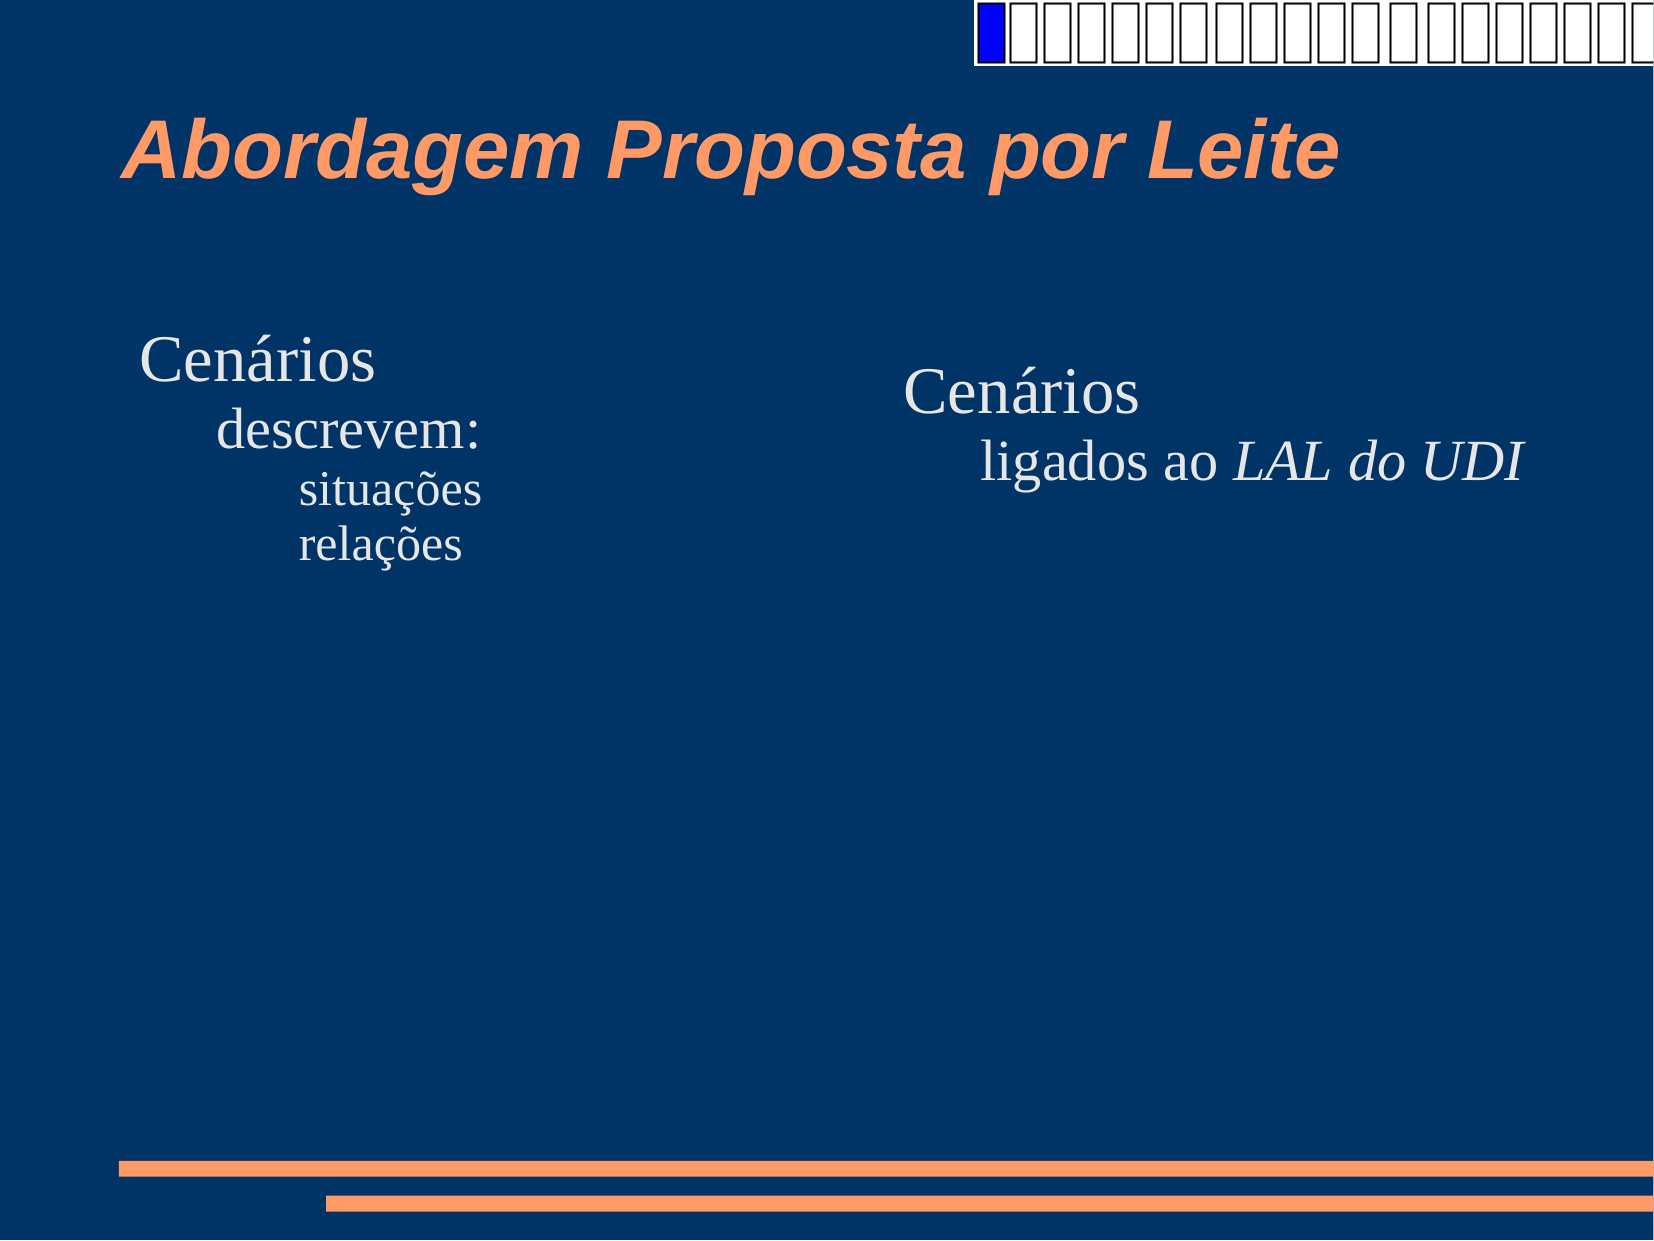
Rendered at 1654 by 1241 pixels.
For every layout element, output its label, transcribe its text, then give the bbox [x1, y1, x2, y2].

list Cenários descrevem: situações relações [121, 322, 591, 621]
picture [974, 0, 1654, 66]
title Abordagem Proposta por Leite [121, 46, 1534, 254]
list Cenários ligados ao LAL do UDI [885, 354, 1536, 576]
